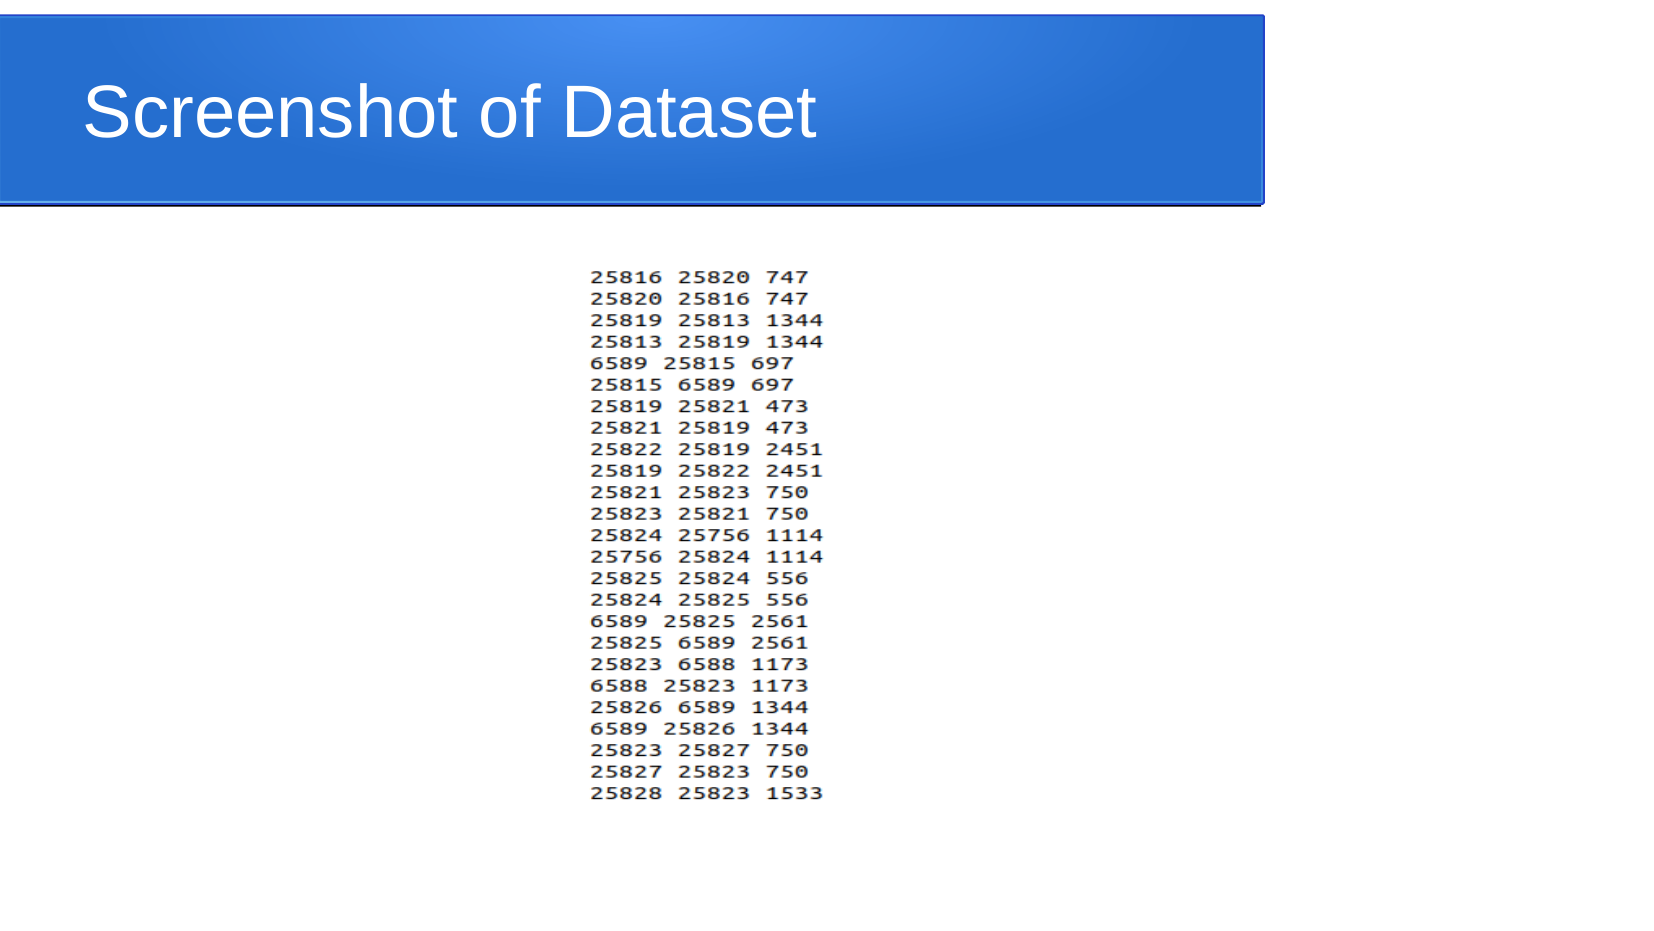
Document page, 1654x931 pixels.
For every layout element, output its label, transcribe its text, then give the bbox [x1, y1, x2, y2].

title Screenshot of Dataset [82, 35, 1235, 189]
picture [577, 263, 1193, 804]
